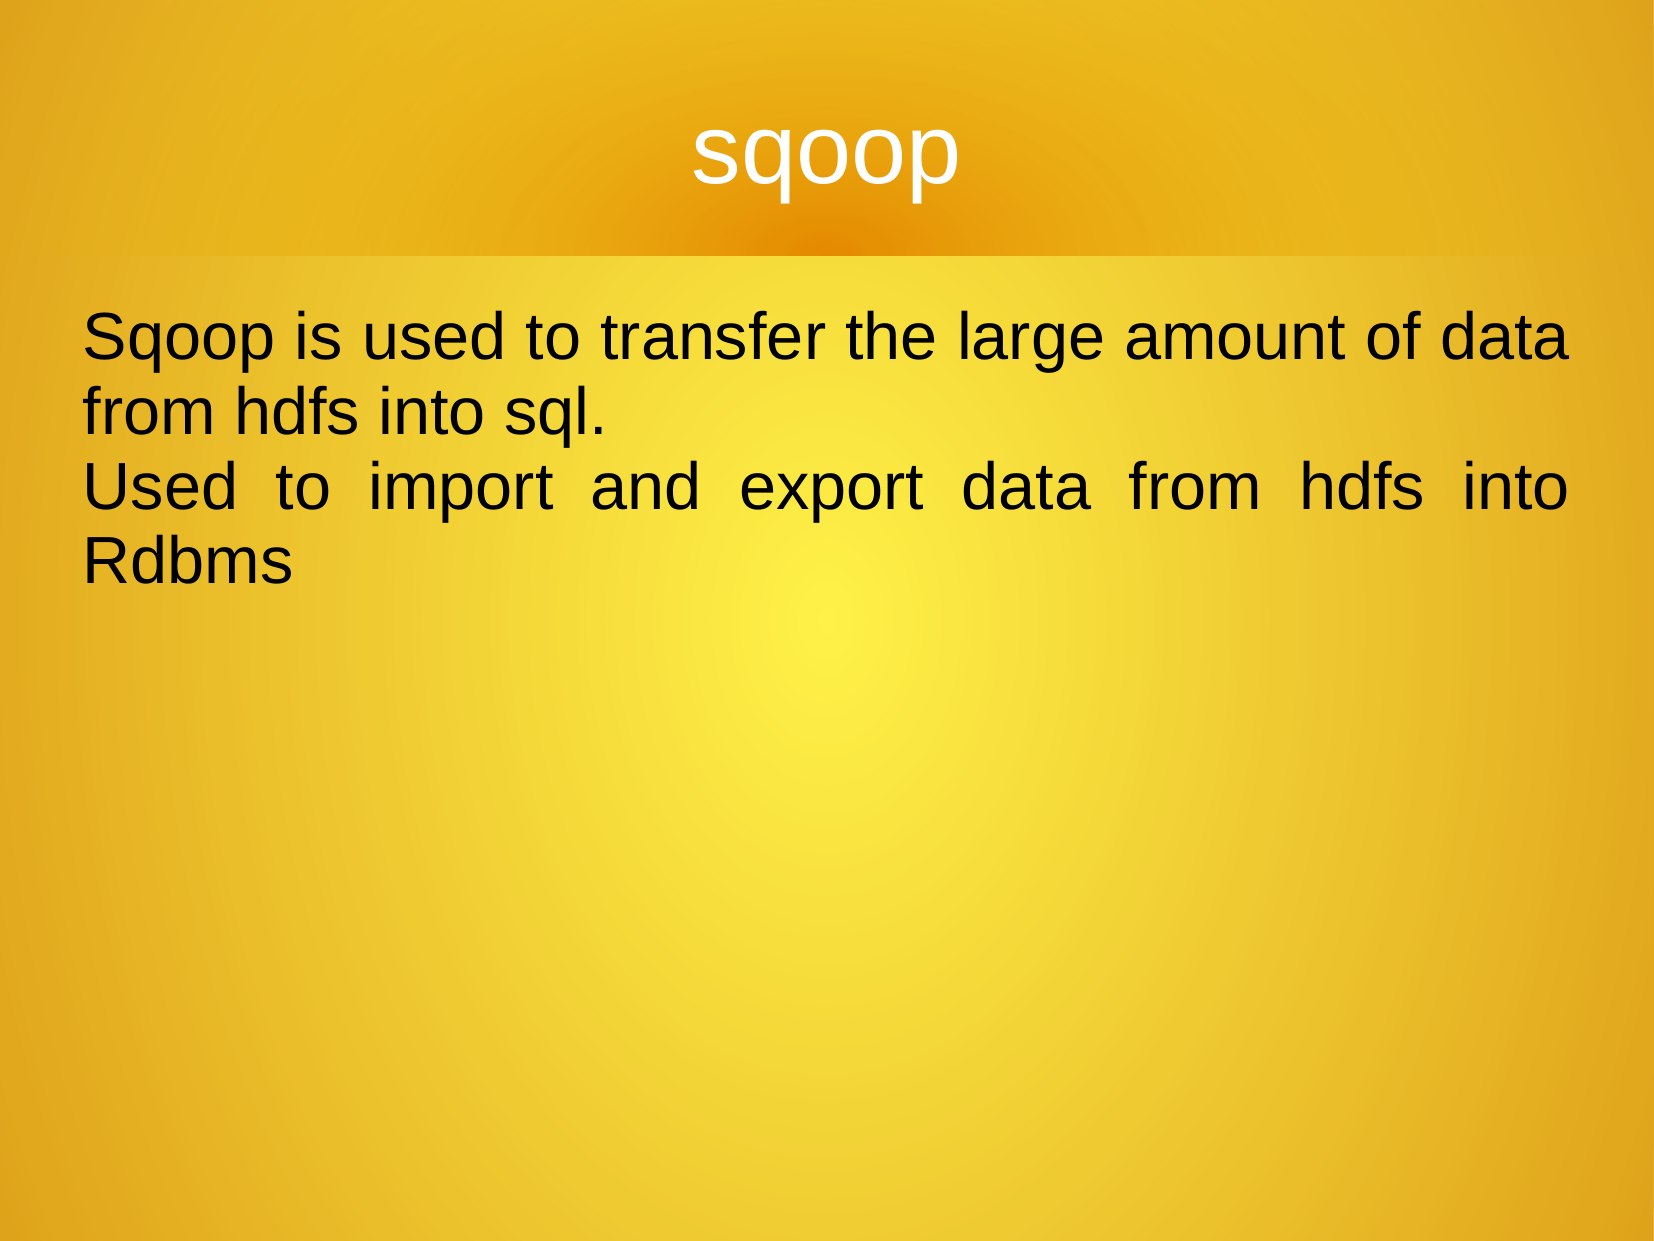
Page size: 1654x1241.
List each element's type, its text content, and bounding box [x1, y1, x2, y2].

subtitle Sqoop is used to transfer the large amount of data from hdfs into sql. Used to import and export data from hdfs into Rdbms [82, 299, 1571, 1019]
title sqoop [82, 47, 1571, 252]
